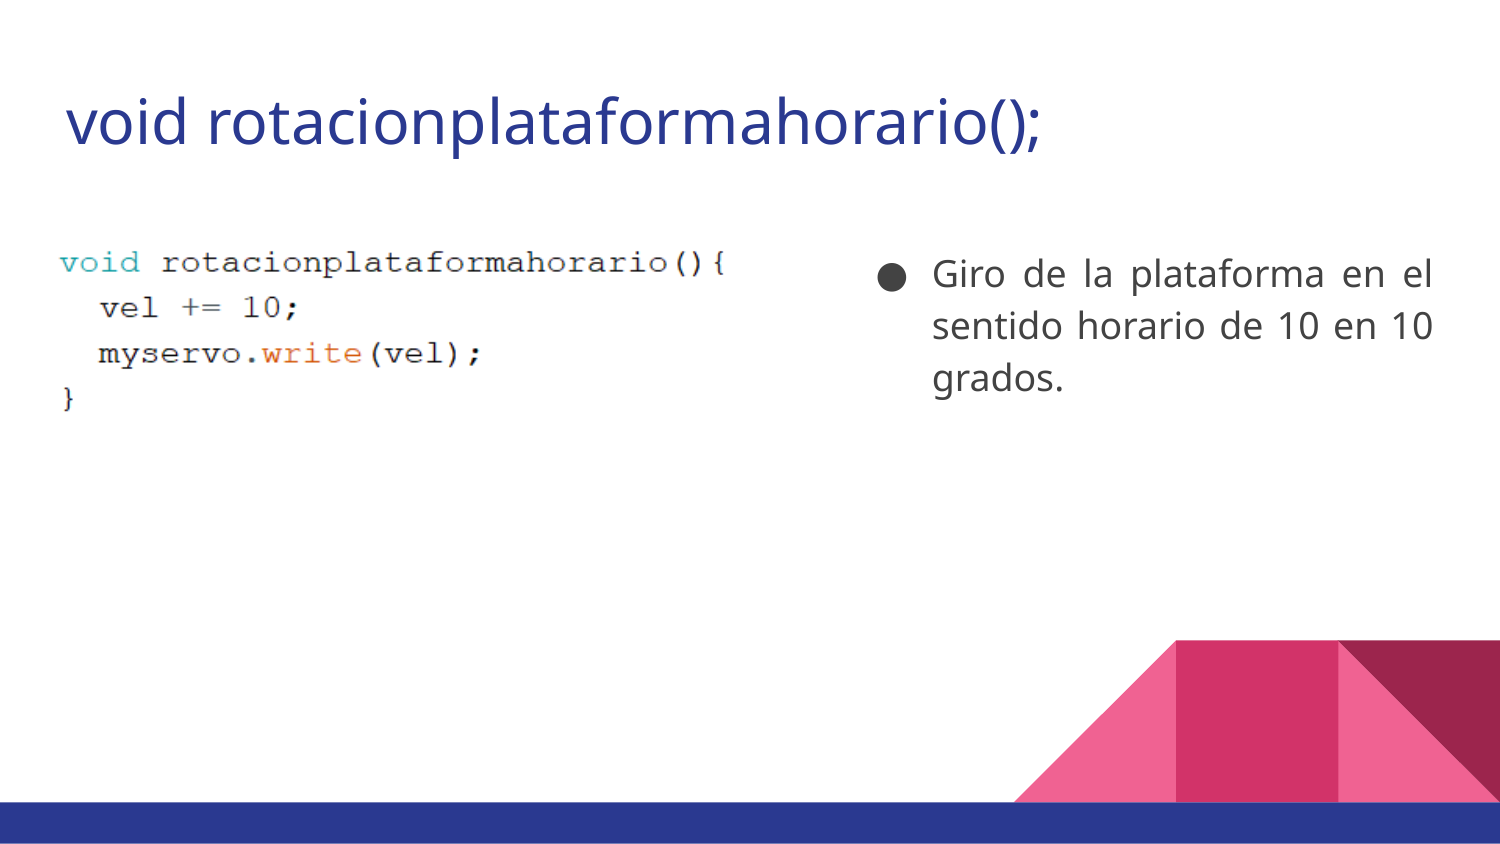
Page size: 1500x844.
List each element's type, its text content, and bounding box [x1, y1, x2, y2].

list Giro de la plataforma en el sentido horario de 10 en 10 grados. [841, 228, 1449, 596]
picture [51, 228, 842, 438]
title void rotacionplataformahorario(); [51, 67, 1449, 167]
